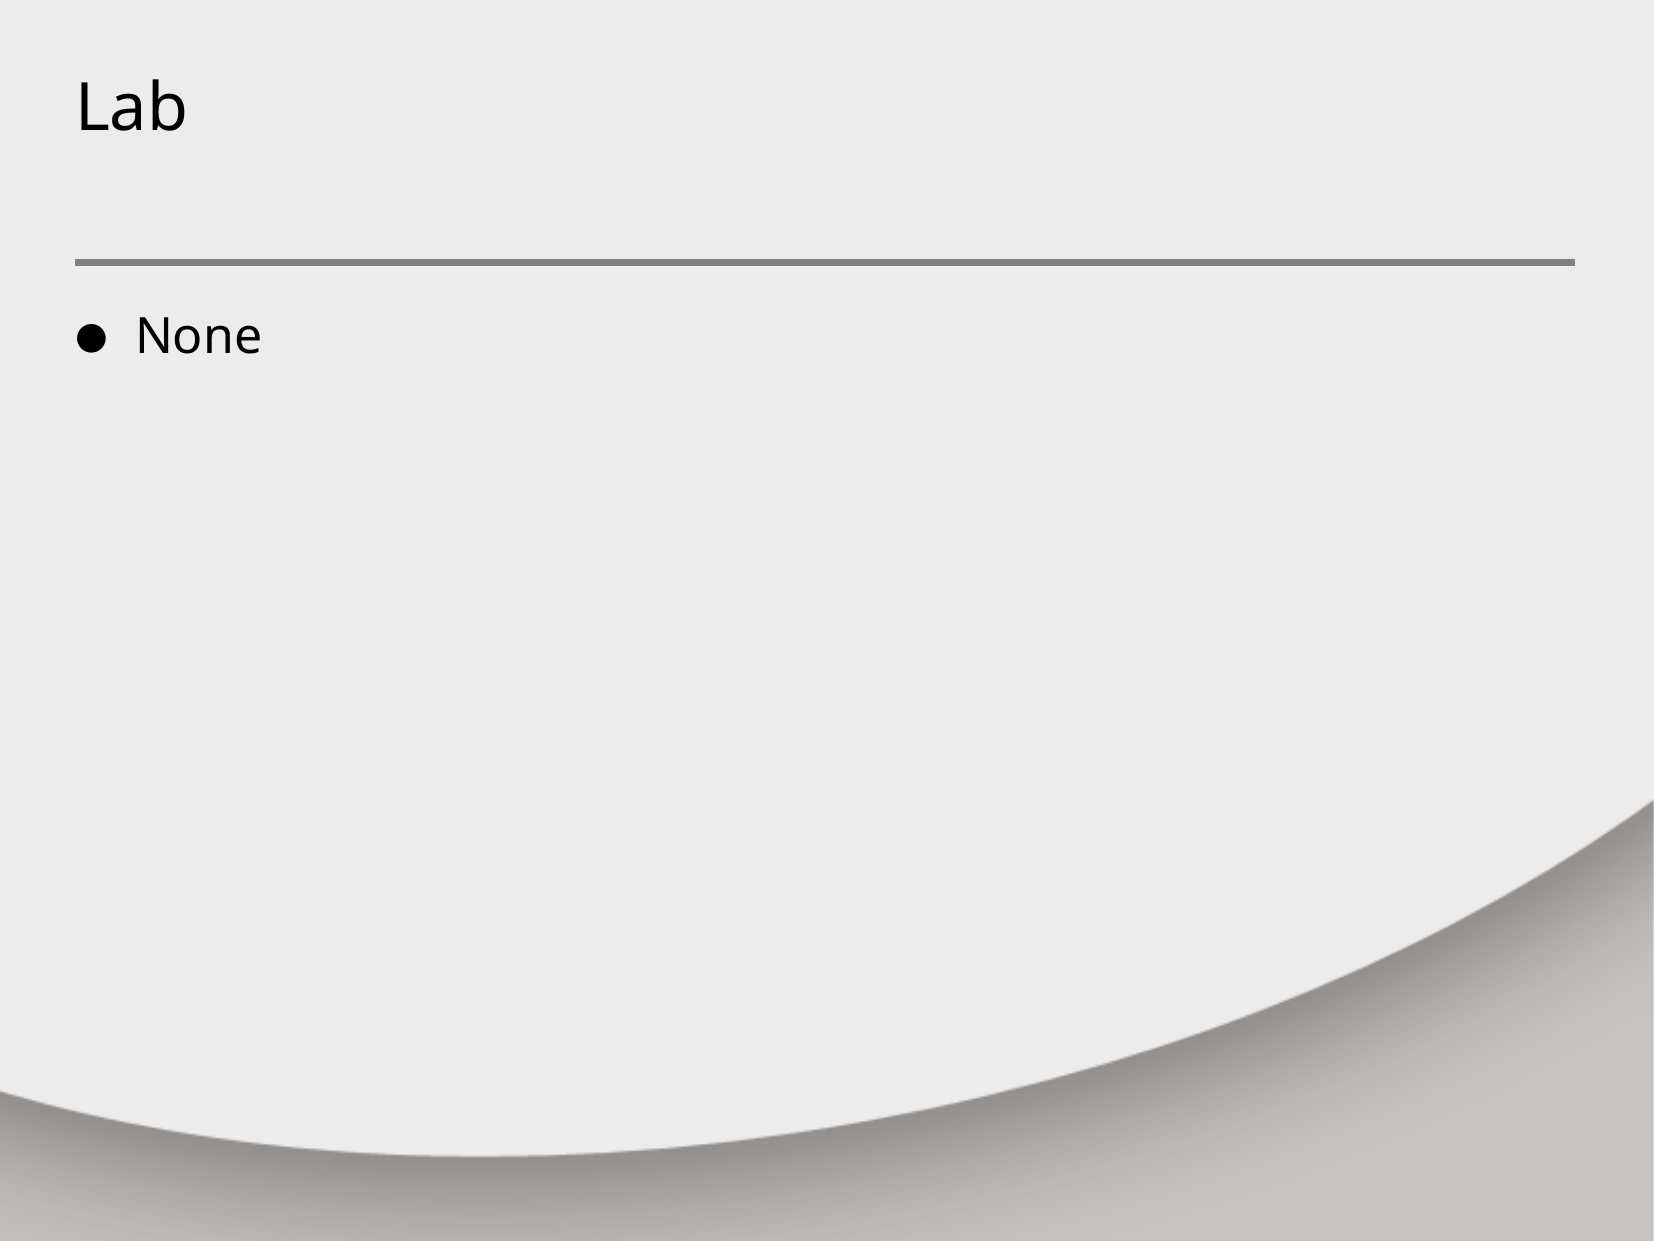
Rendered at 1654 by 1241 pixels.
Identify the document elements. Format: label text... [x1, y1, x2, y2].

title Lab [75, 75, 1576, 226]
list None [75, 300, 1576, 1163]
picture [0, 0, 1654, 1241]
